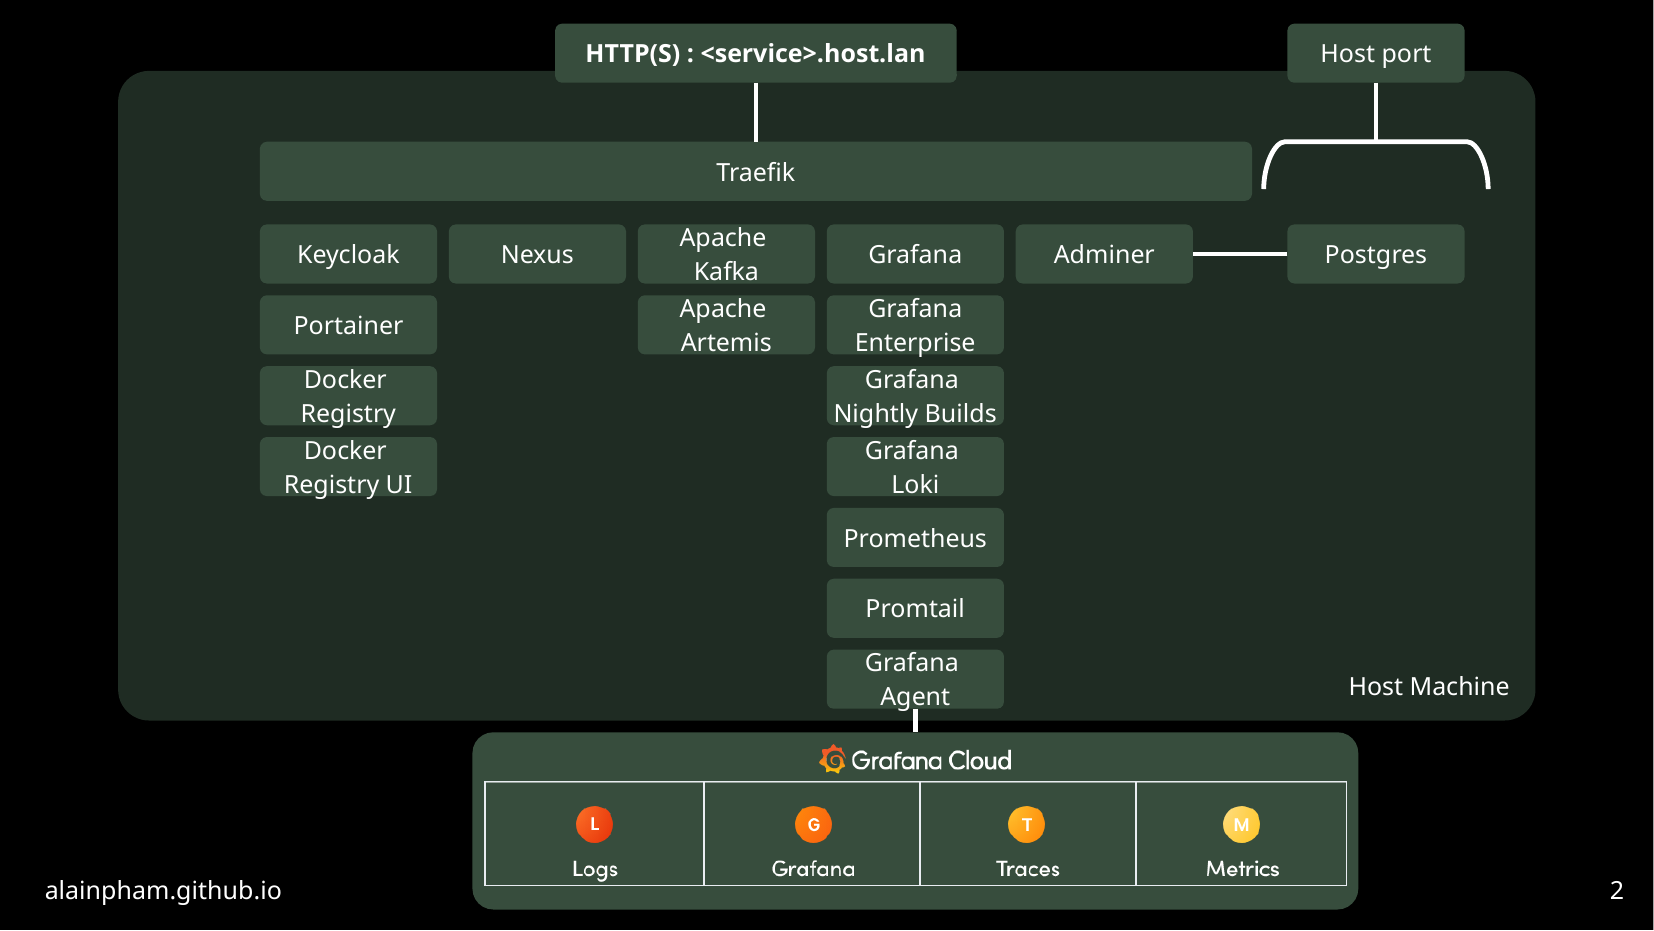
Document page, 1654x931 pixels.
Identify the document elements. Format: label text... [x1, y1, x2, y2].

text_box Grafana [826, 224, 1004, 284]
text_box Keycloak [259, 224, 438, 284]
text_box Nexus [448, 224, 627, 284]
text_box Promtail [826, 578, 1004, 638]
picture [484, 744, 1347, 886]
text_box HTTP(S) : <service>.host.lan [555, 23, 957, 83]
text_box Prometheus [826, 507, 1004, 567]
text_box Grafana Agent [826, 649, 1004, 709]
text_box Portainer [259, 295, 438, 355]
text_box Docker Registry UI [259, 437, 438, 497]
text_box Apache Kafka [637, 224, 816, 284]
text_box Postgres [1287, 224, 1465, 284]
text_box Apache Artemis [637, 295, 816, 355]
text_box Docker Registry [259, 366, 438, 426]
text_box Grafana Loki [826, 437, 1004, 497]
text_box Traefik [259, 141, 1253, 201]
text_box Adminer [1015, 224, 1193, 284]
text_box Grafana Nightly Builds [826, 366, 1004, 426]
text_box Host port [1287, 23, 1465, 83]
text_box Host Machine [118, 70, 1536, 721]
text_box Grafana Enterprise [826, 295, 1004, 355]
text_box [472, 732, 1359, 910]
